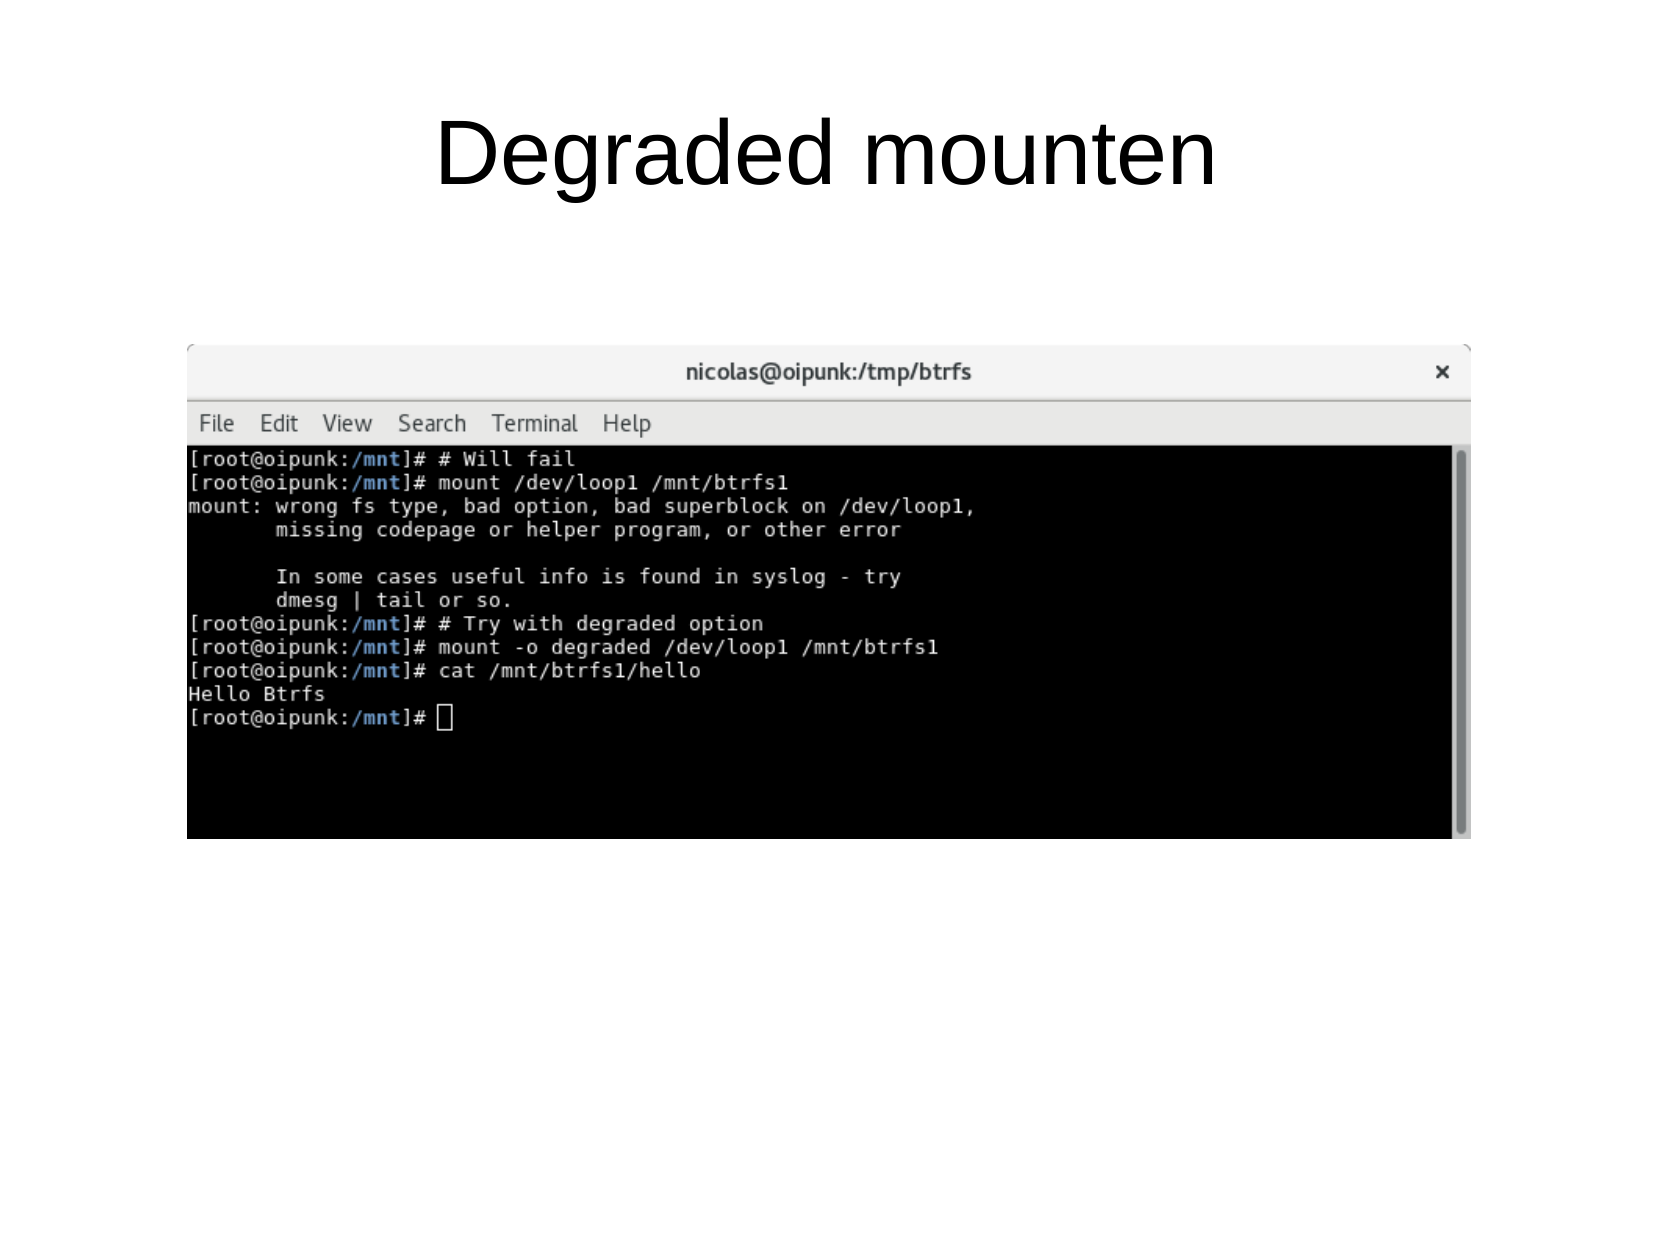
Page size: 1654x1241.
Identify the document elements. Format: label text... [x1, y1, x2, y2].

title Degraded mounten [82, 49, 1571, 257]
picture [187, 344, 1471, 839]
